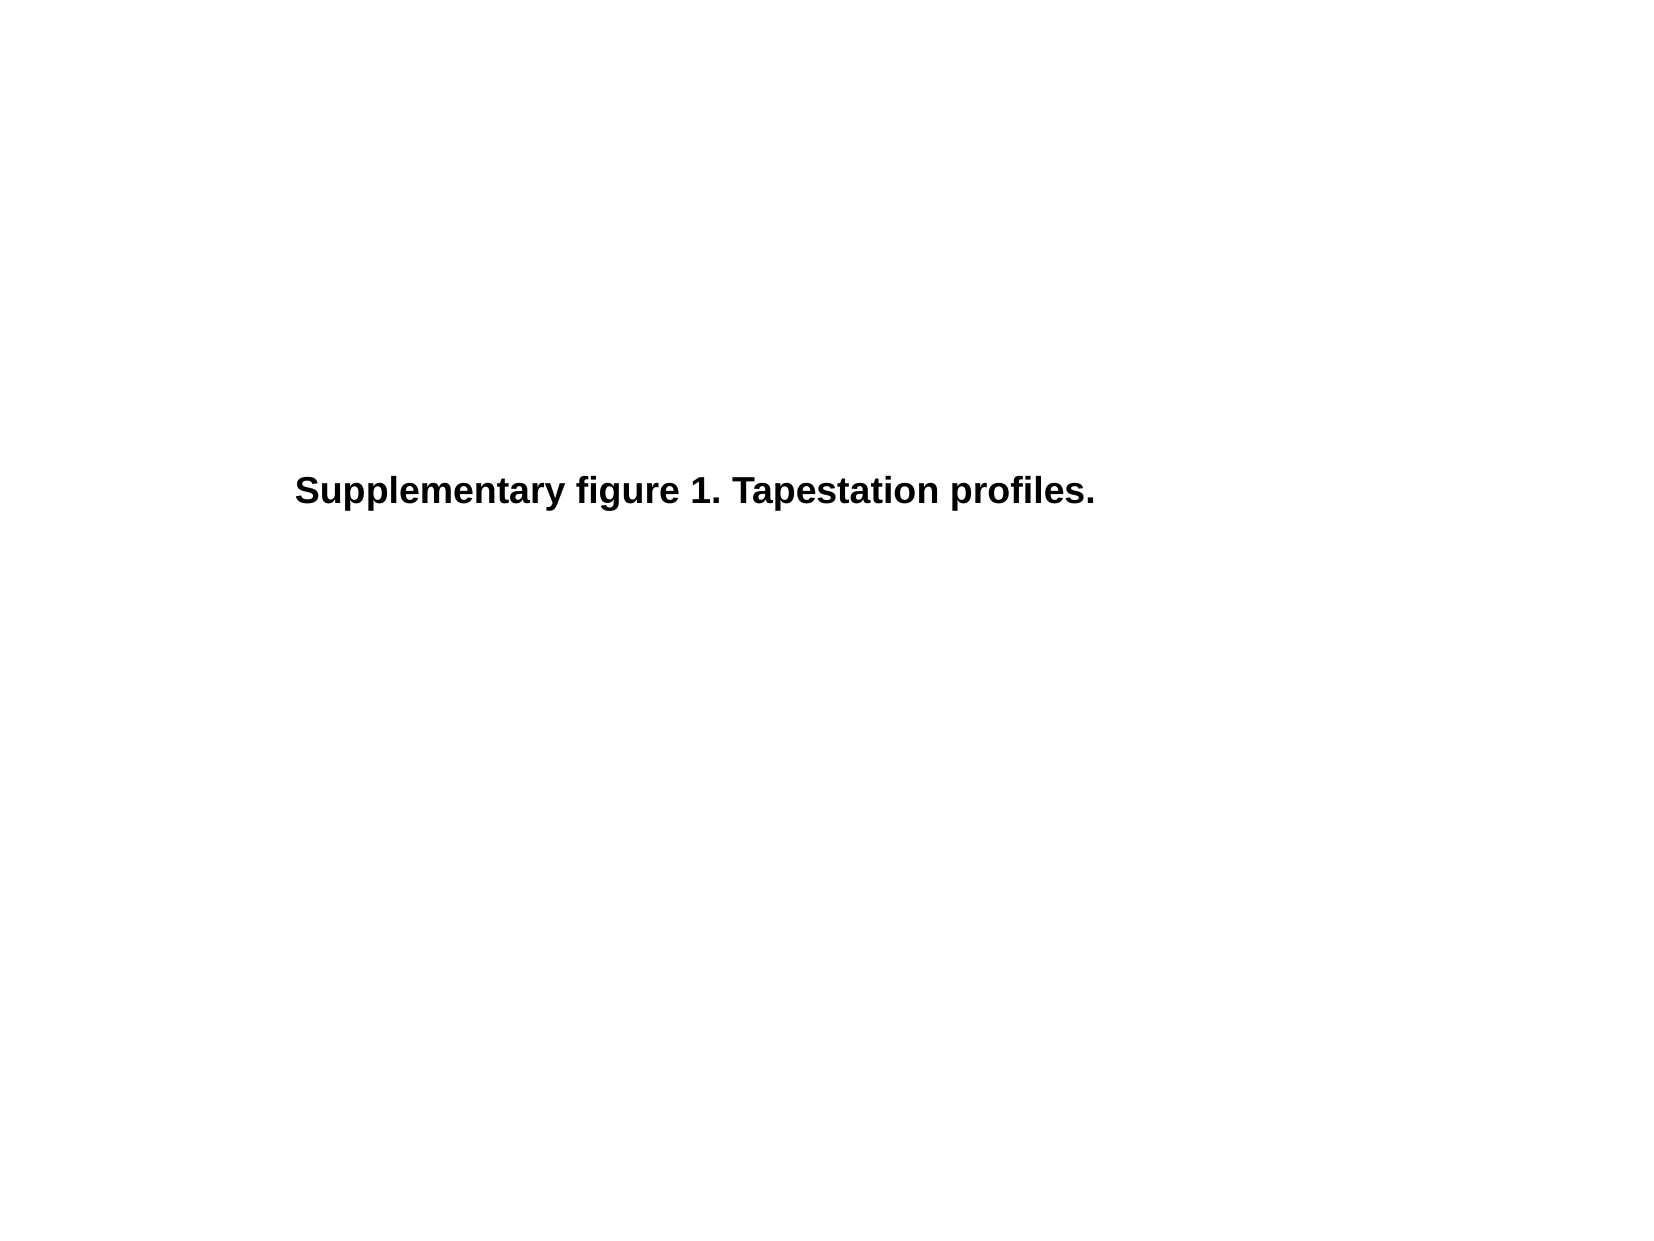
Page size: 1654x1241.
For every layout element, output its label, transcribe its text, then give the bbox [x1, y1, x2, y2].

text_box Supplementary figure 1. Tapestation profiles. [280, 461, 1466, 519]
